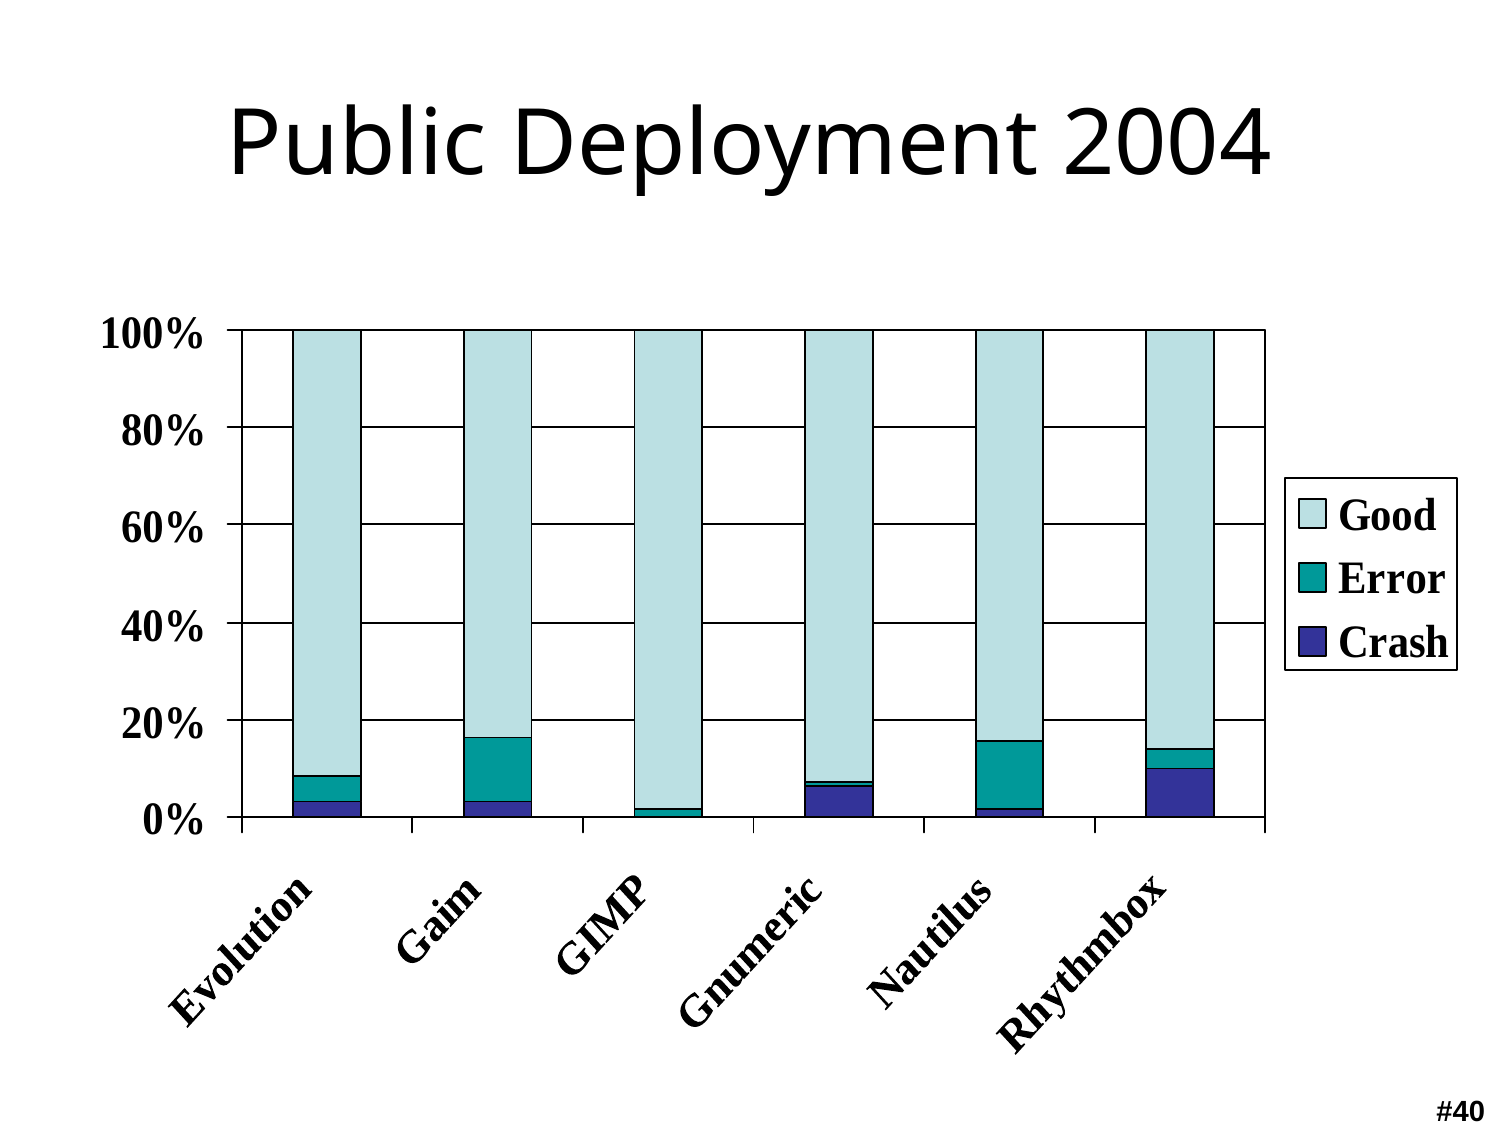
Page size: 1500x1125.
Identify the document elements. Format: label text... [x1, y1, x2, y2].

title Public Deployment 2004 [24, 45, 1476, 233]
chart [24, 262, 1476, 1101]
